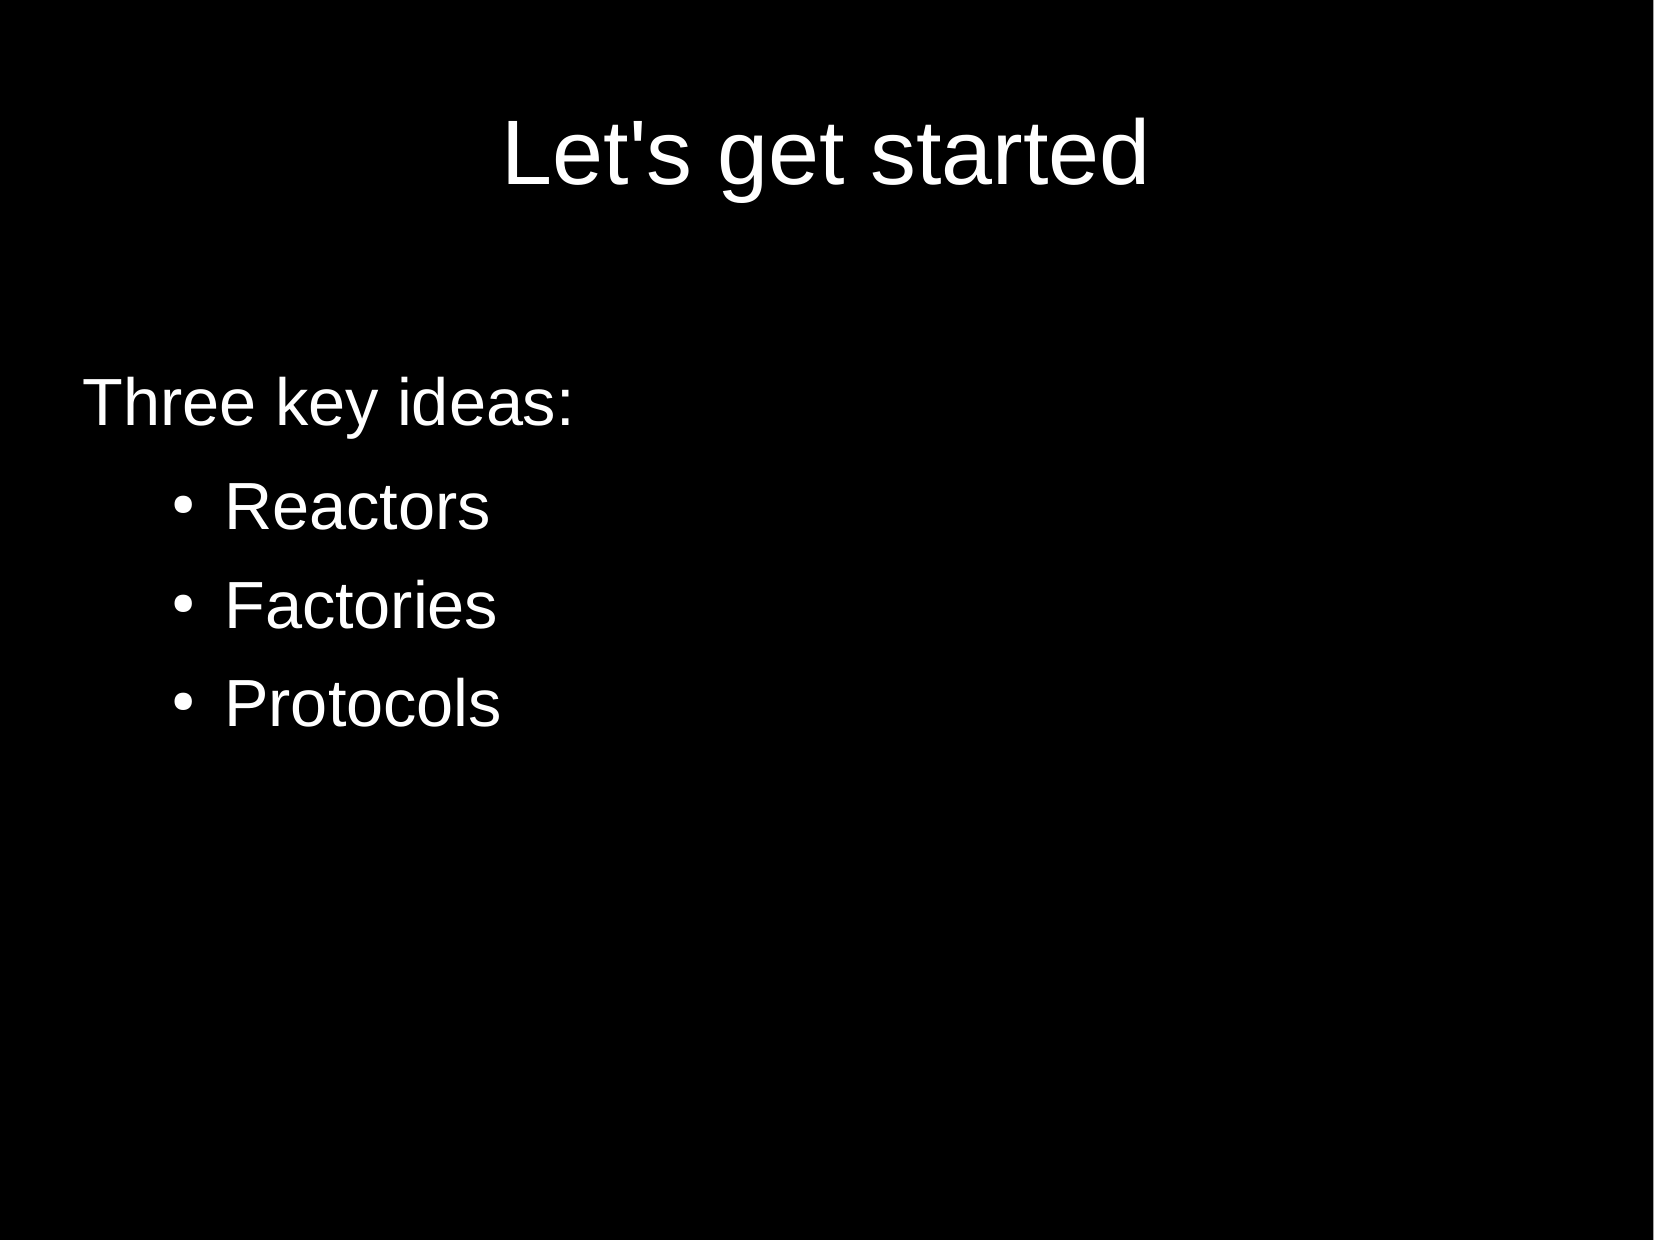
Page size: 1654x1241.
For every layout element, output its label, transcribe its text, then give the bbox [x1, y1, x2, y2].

title Let's get started [82, 56, 1571, 250]
list Three key ideas: Reactors Factories Protocols [82, 290, 1571, 1094]
